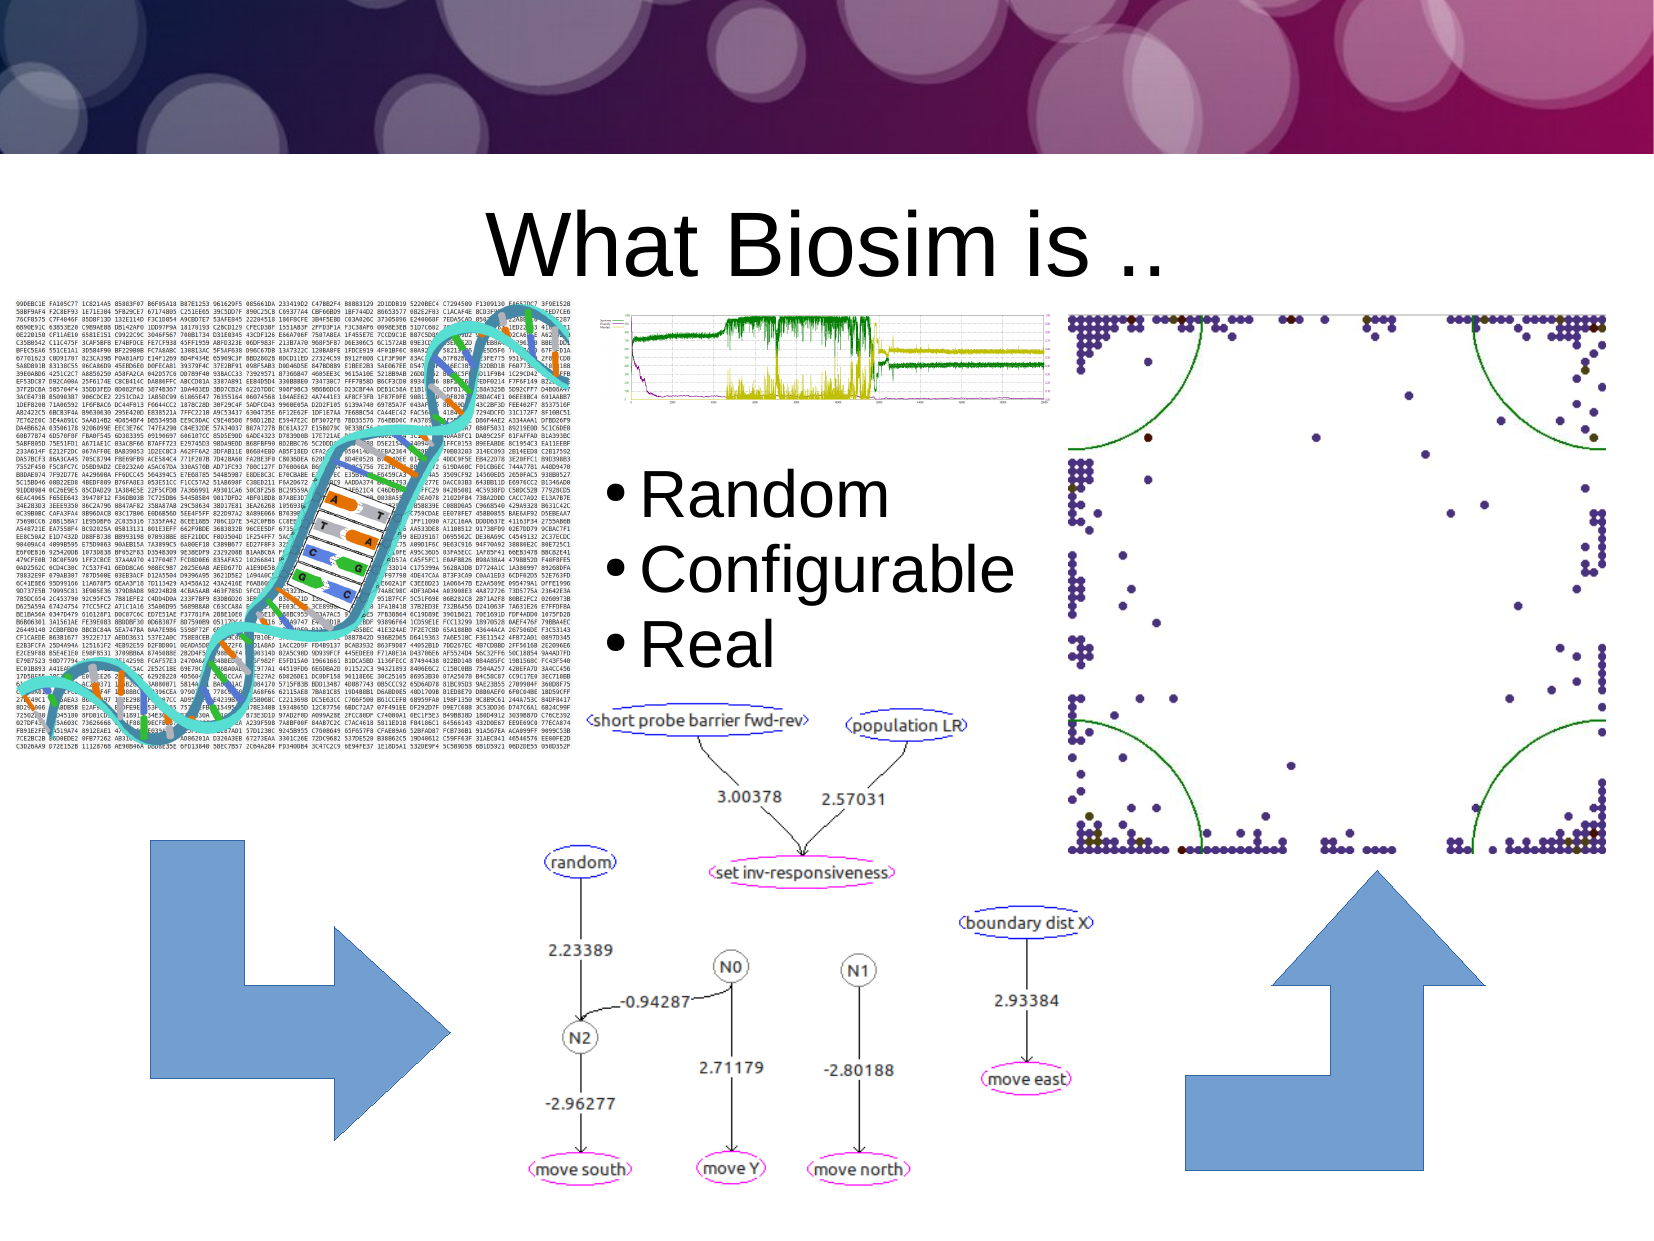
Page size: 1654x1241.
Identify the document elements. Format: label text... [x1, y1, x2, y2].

title What Biosim is .. [82, 159, 1571, 331]
picture [599, 314, 1051, 406]
text_box [150, 840, 451, 1141]
picture [15, 299, 1606, 1201]
text_box Random Configurable Real [589, 450, 1051, 826]
picture [0, 0, 1654, 154]
text_box [1185, 870, 1486, 1171]
